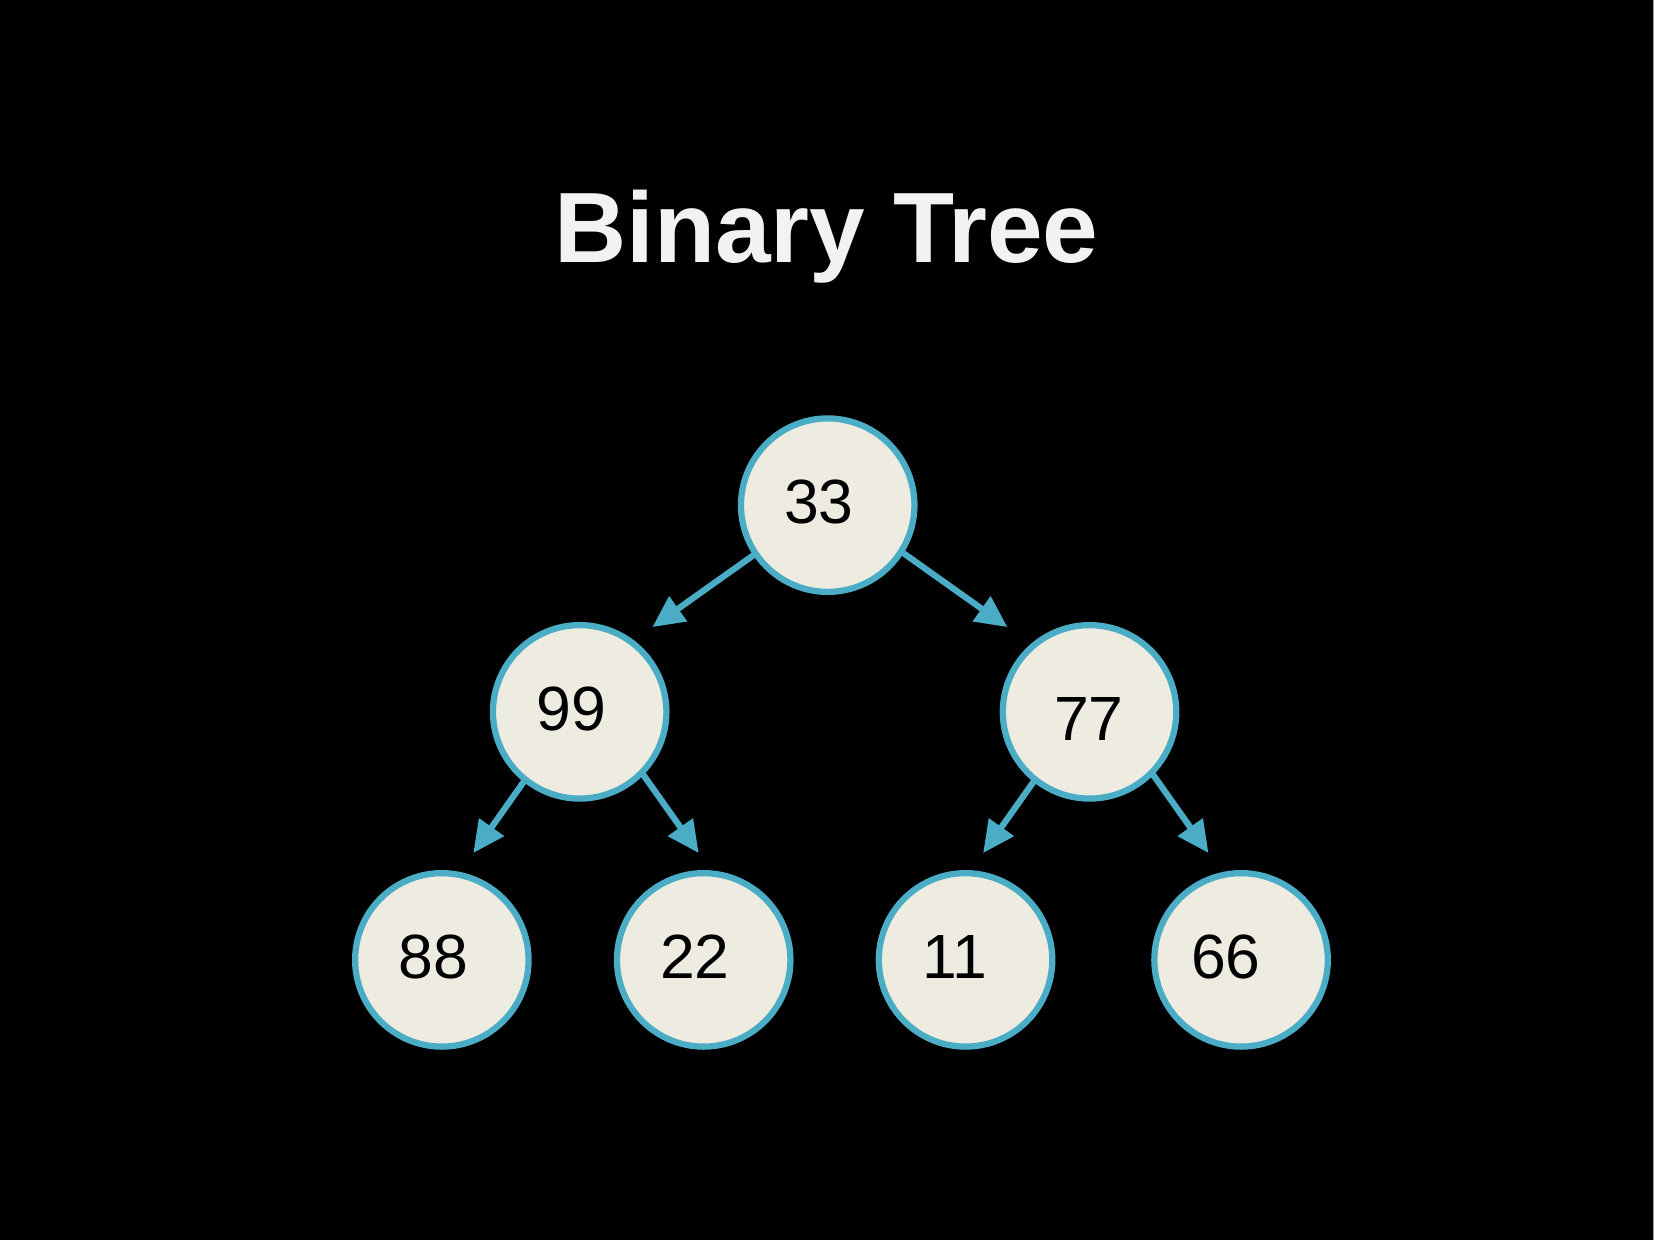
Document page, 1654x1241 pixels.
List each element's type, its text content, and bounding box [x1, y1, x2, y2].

text_box [1002, 625, 1162, 783]
text_box [909, 1026, 1022, 1047]
text_box 99 [521, 652, 685, 778]
text_box [1154, 873, 1328, 1047]
text_box 33 [769, 446, 904, 542]
text_box 88 [383, 900, 558, 1026]
text_box 11 [907, 900, 1042, 1026]
text_box Binary Tree [145, 64, 1508, 381]
text_box [355, 873, 505, 1024]
text_box [616, 873, 767, 1024]
text_box [523, 778, 636, 799]
text_box [740, 418, 915, 592]
text_box 66 [1176, 900, 1302, 997]
text_box 22 [645, 900, 819, 1054]
text_box [1042, 918, 1053, 1001]
text_box [1050, 789, 1130, 799]
text_box [385, 1026, 498, 1047]
text_box [492, 625, 643, 776]
text_box 77 [1039, 663, 1213, 789]
text_box [878, 873, 1029, 1024]
